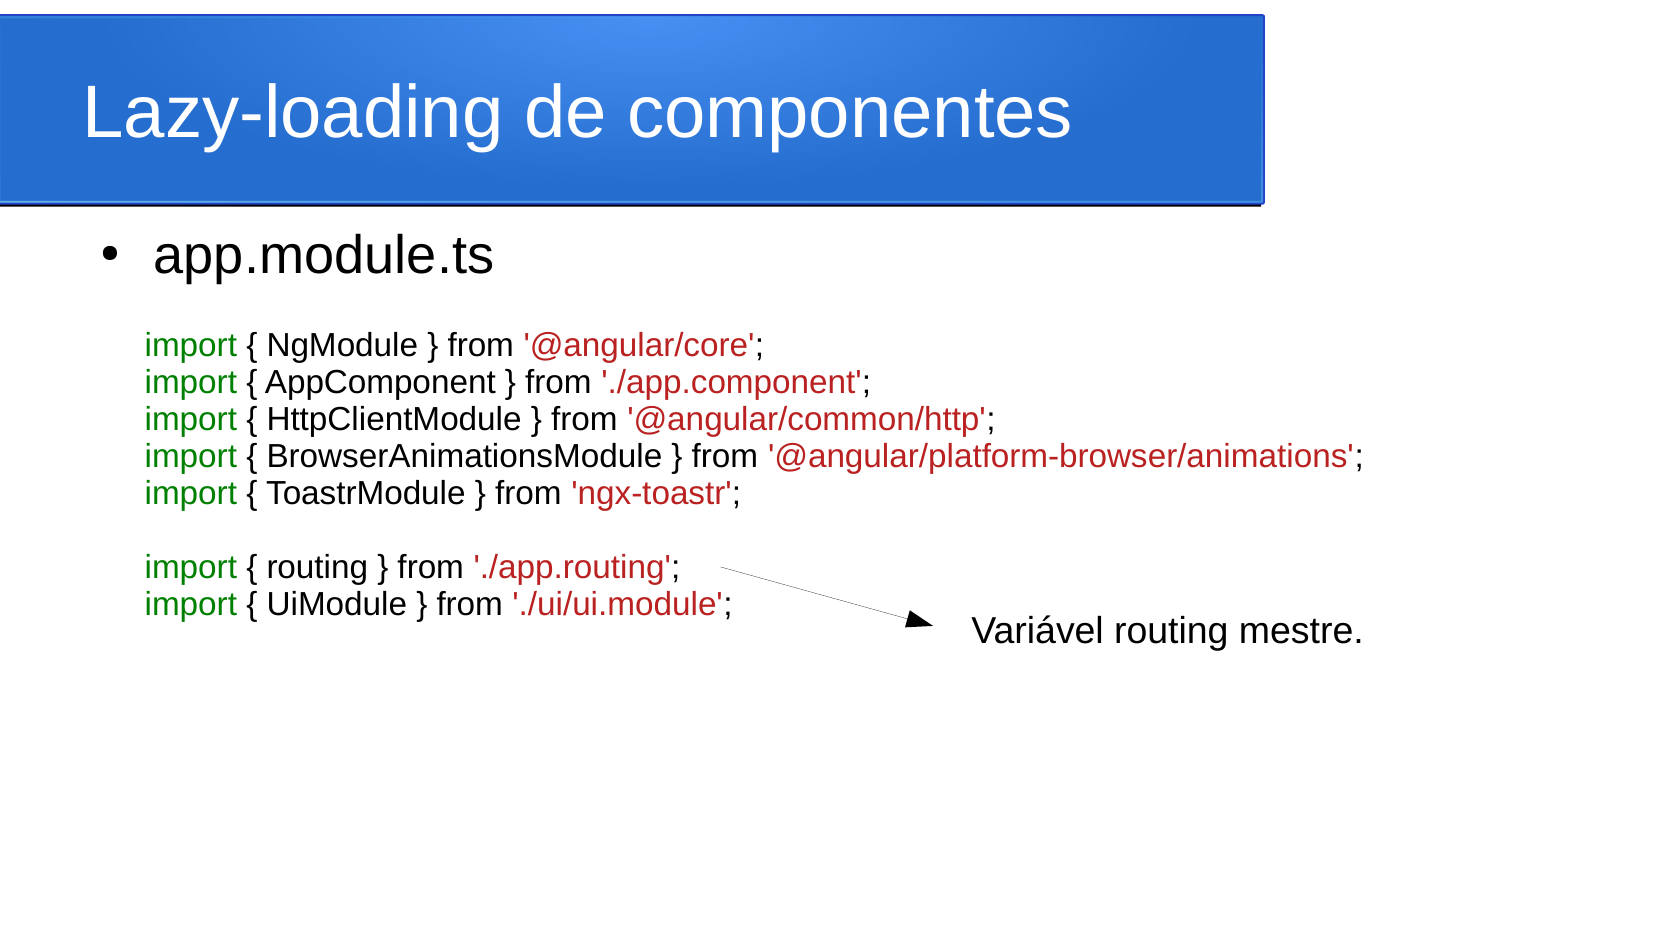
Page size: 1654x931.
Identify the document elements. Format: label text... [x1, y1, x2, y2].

title Lazy-loading de componentes [82, 35, 1235, 189]
text_box import { NgModule } from '@angular/core'; import { AppComponent } from './app.component'; import { HttpClientModule } from '@angular/common/http'; import { BrowserAnimationsModule } from '@angular/platform-browser/animations'; import { ToastrModule } from 'ngx-toastr'; import { routing } from './app.routing'; import { UiModule } from './ui/ui.module'; [129, 318, 1524, 796]
list app.module.ts [82, 224, 1571, 764]
text_box Variável routing mestre. [956, 602, 1477, 660]
